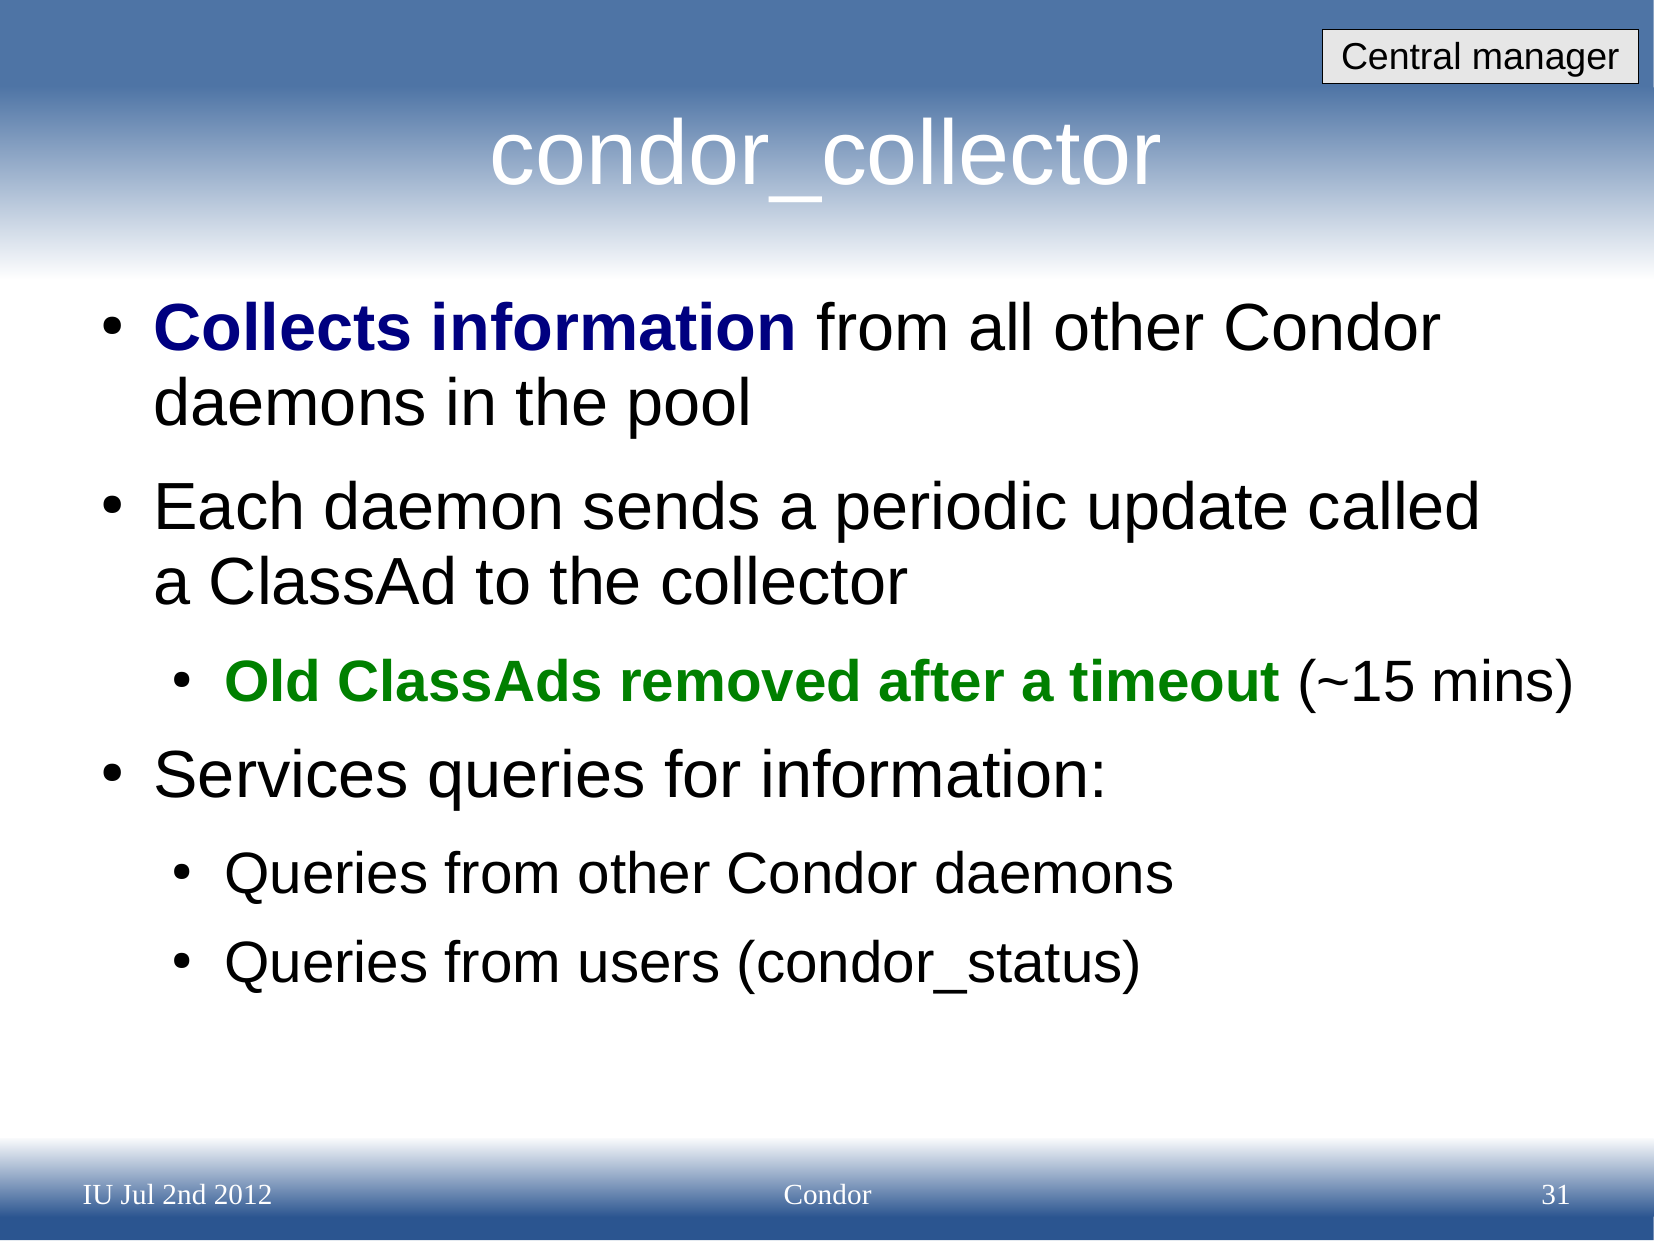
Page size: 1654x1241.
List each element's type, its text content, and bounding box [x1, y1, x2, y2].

text_box Central manager [1322, 29, 1639, 84]
title condor_collector [82, 56, 1571, 250]
list Collects information from all other Condor daemons in the pool Each daemon sends a periodic update called a ClassAd to the collector Old ClassAds removed after a timeout (~15 mins) Services queries for information: Queries from other Condor daemons Queries from users (condor_status) [82, 290, 1618, 1109]
